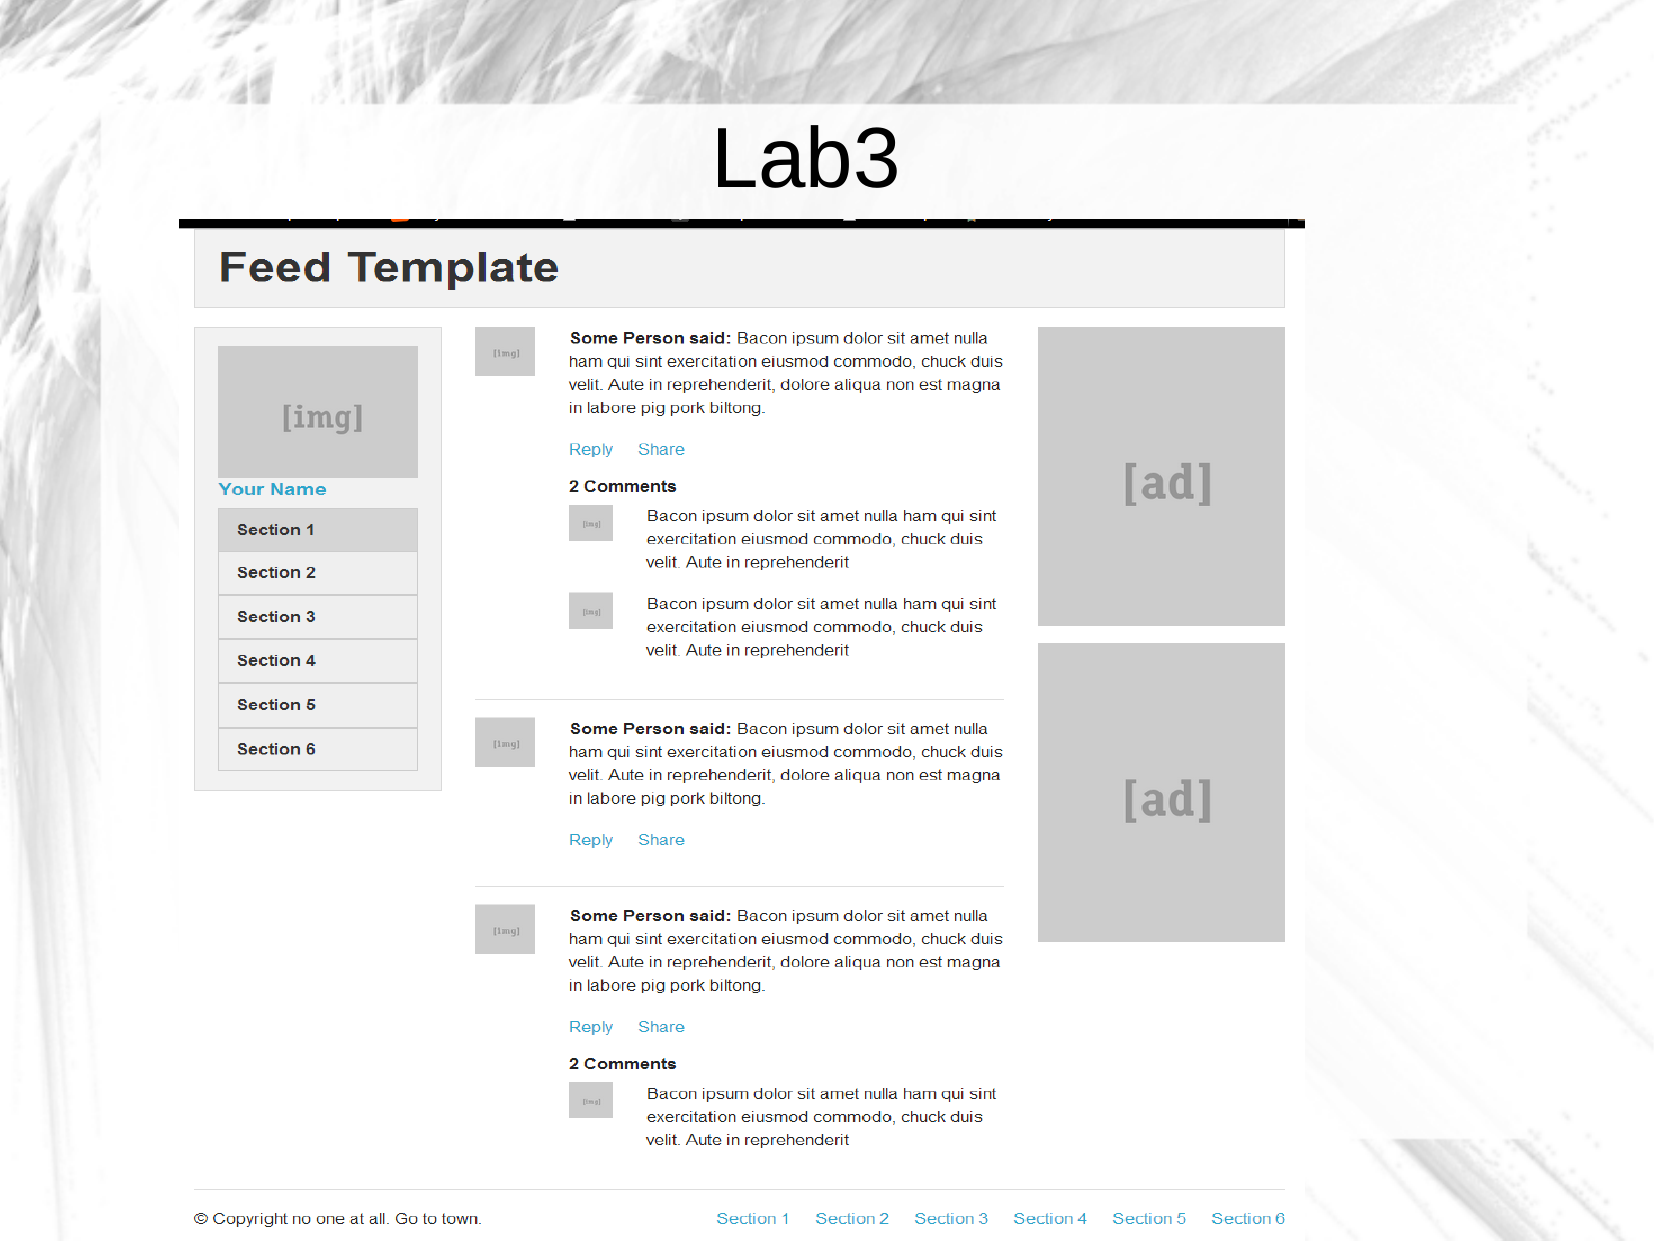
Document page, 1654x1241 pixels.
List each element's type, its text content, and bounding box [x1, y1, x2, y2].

picture [0, 0, 1654, 1241]
title Lab3 [112, 71, 1500, 240]
